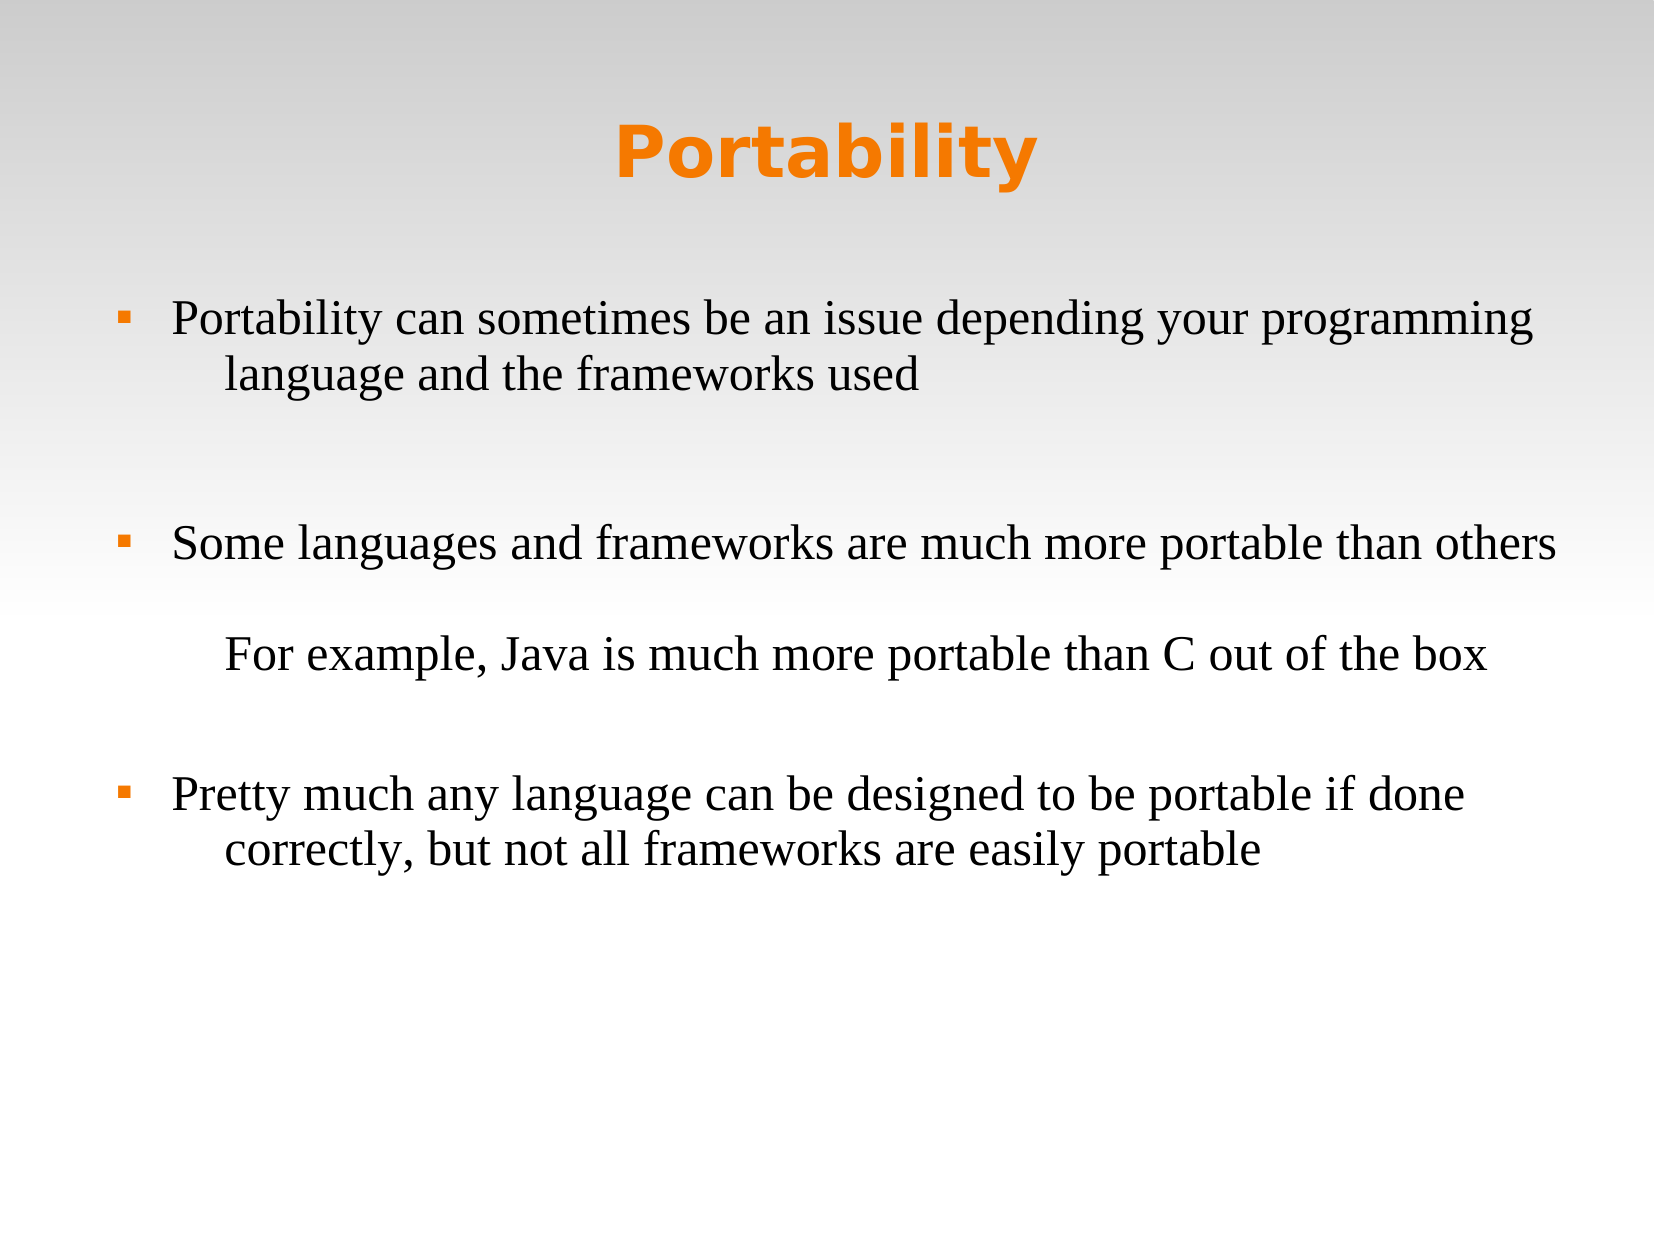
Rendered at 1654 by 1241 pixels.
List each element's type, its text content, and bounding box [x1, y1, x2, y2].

title Portability [82, 49, 1571, 257]
list Portability can sometimes be an issue depending your programming language and the frameworks used Some languages and frameworks are much more portable than others For example, Java is much more portable than C out of the box Pretty much any language can be designed to be portable if done correctly, but not all frameworks are easily portable [82, 290, 1571, 1109]
